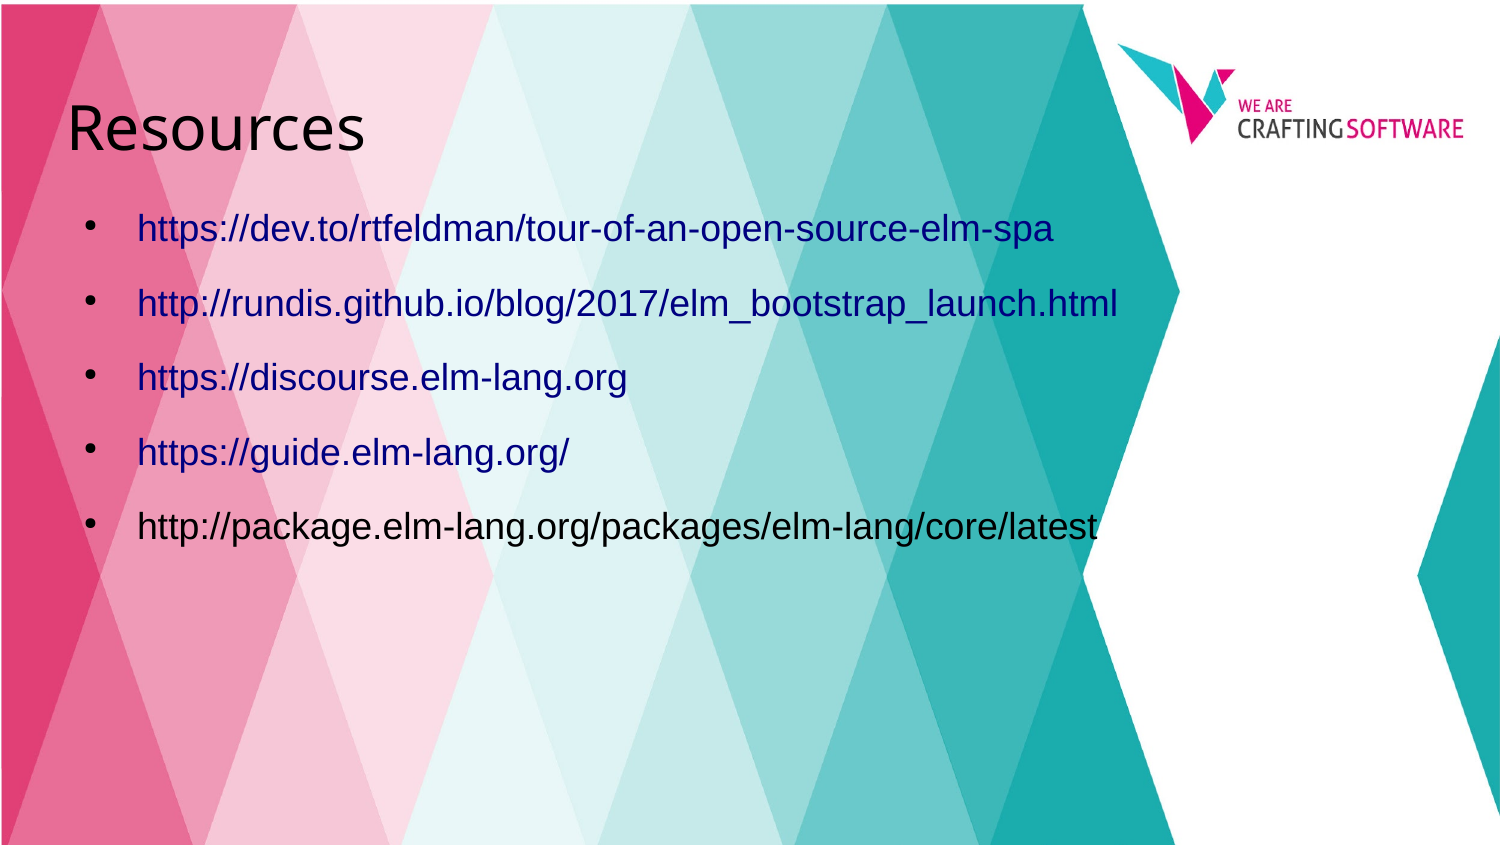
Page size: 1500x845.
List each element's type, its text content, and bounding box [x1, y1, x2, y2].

title Resources [51, 73, 1449, 168]
list https://dev.to/rtfeldman/tour-of-an-open-source-elm-spa http://rundis.github.io/blog/2017/elm_bootstrap_launch.html https://discourse.elm-lang.org https://guide.elm-lang.org/ http://package.elm-lang.org/packages/elm-lang/core/latest [51, 189, 1449, 751]
picture [0, 0, 1500, 845]
